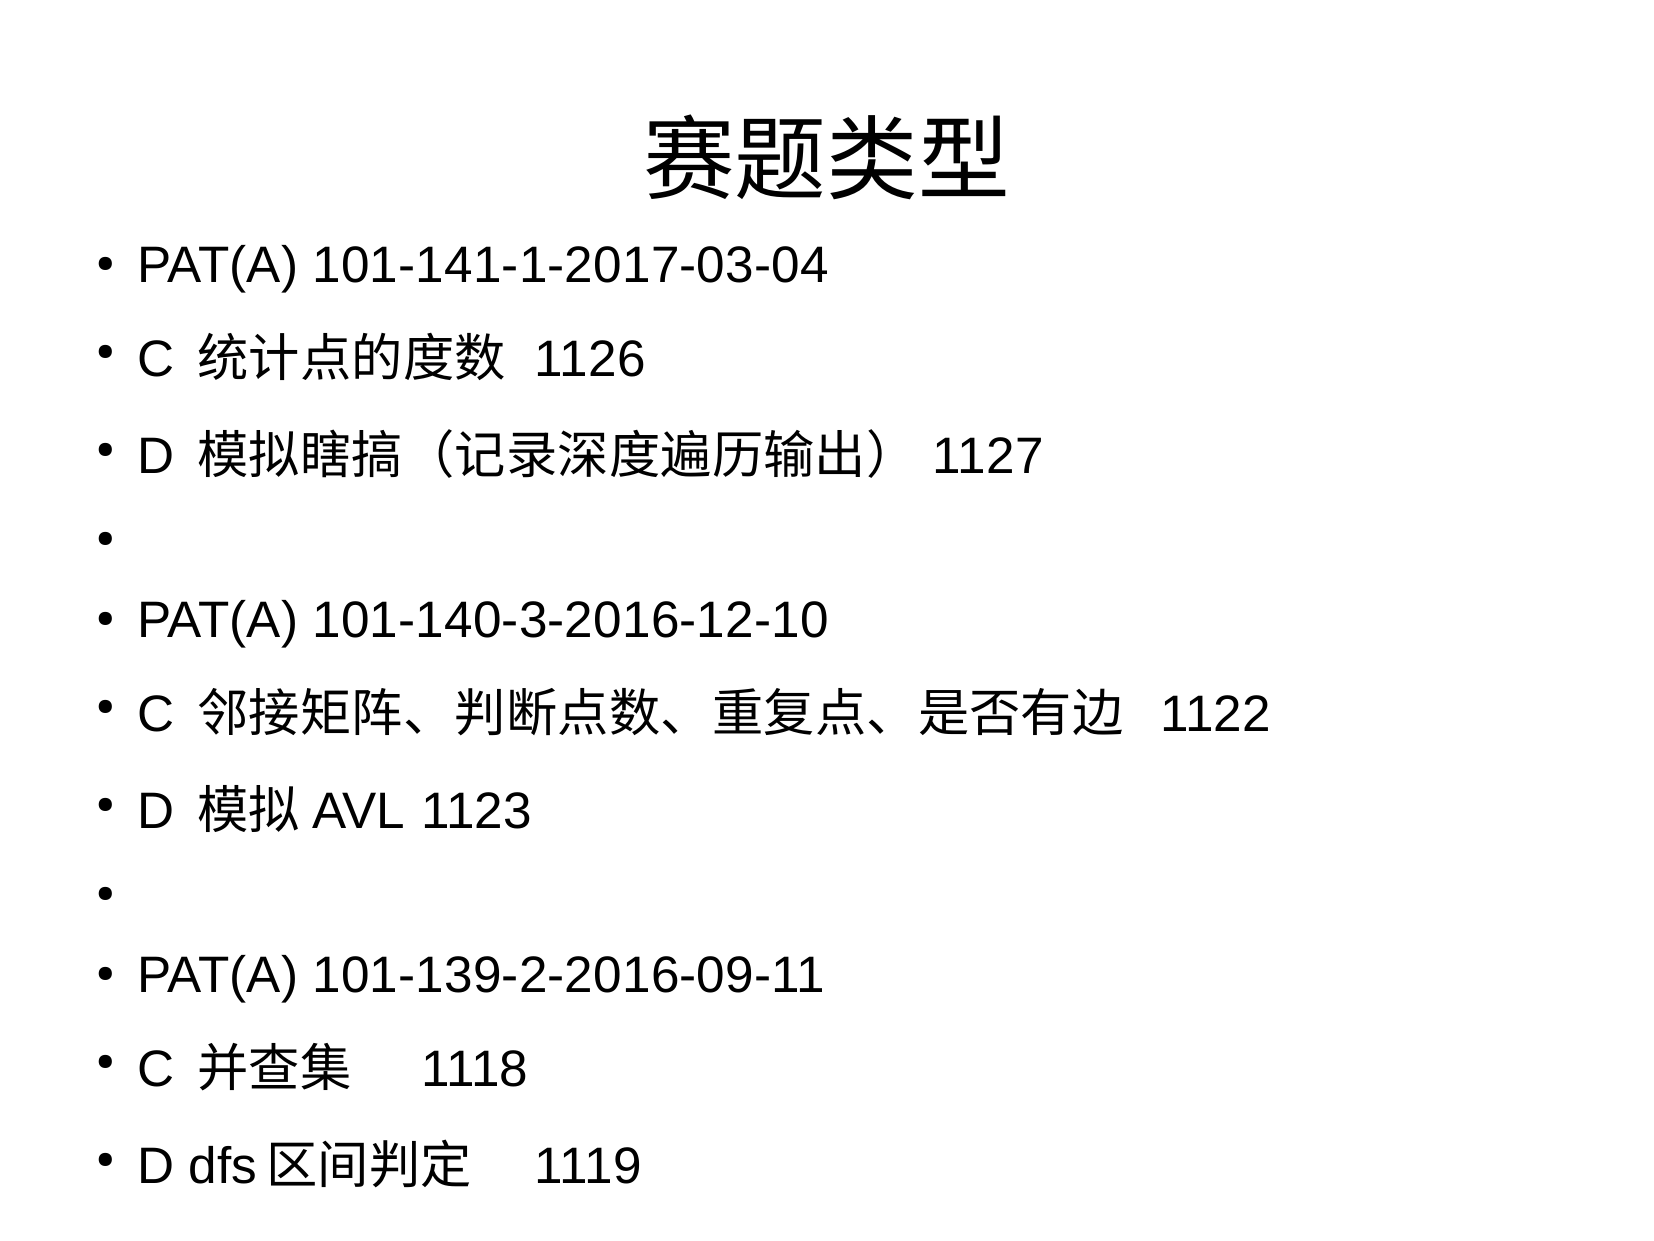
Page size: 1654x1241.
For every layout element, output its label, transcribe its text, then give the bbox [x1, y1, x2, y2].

list PAT(A) 101-141-1-2017-03-04 C 统计点的度数 1126 D 模拟瞎搞（记录深度遍历输出） 1127 PAT(A) 101-140-3-2016-12-10 C 邻接矩阵、判断点数、重复点、是否有边 1122 D 模拟AVL 1123 PAT(A) 101-139-2-2016-09-11 C 并查集 1118 D dfs区间判定 1119 [82, 236, 1571, 1205]
title 赛题类型 [82, 49, 1571, 236]
